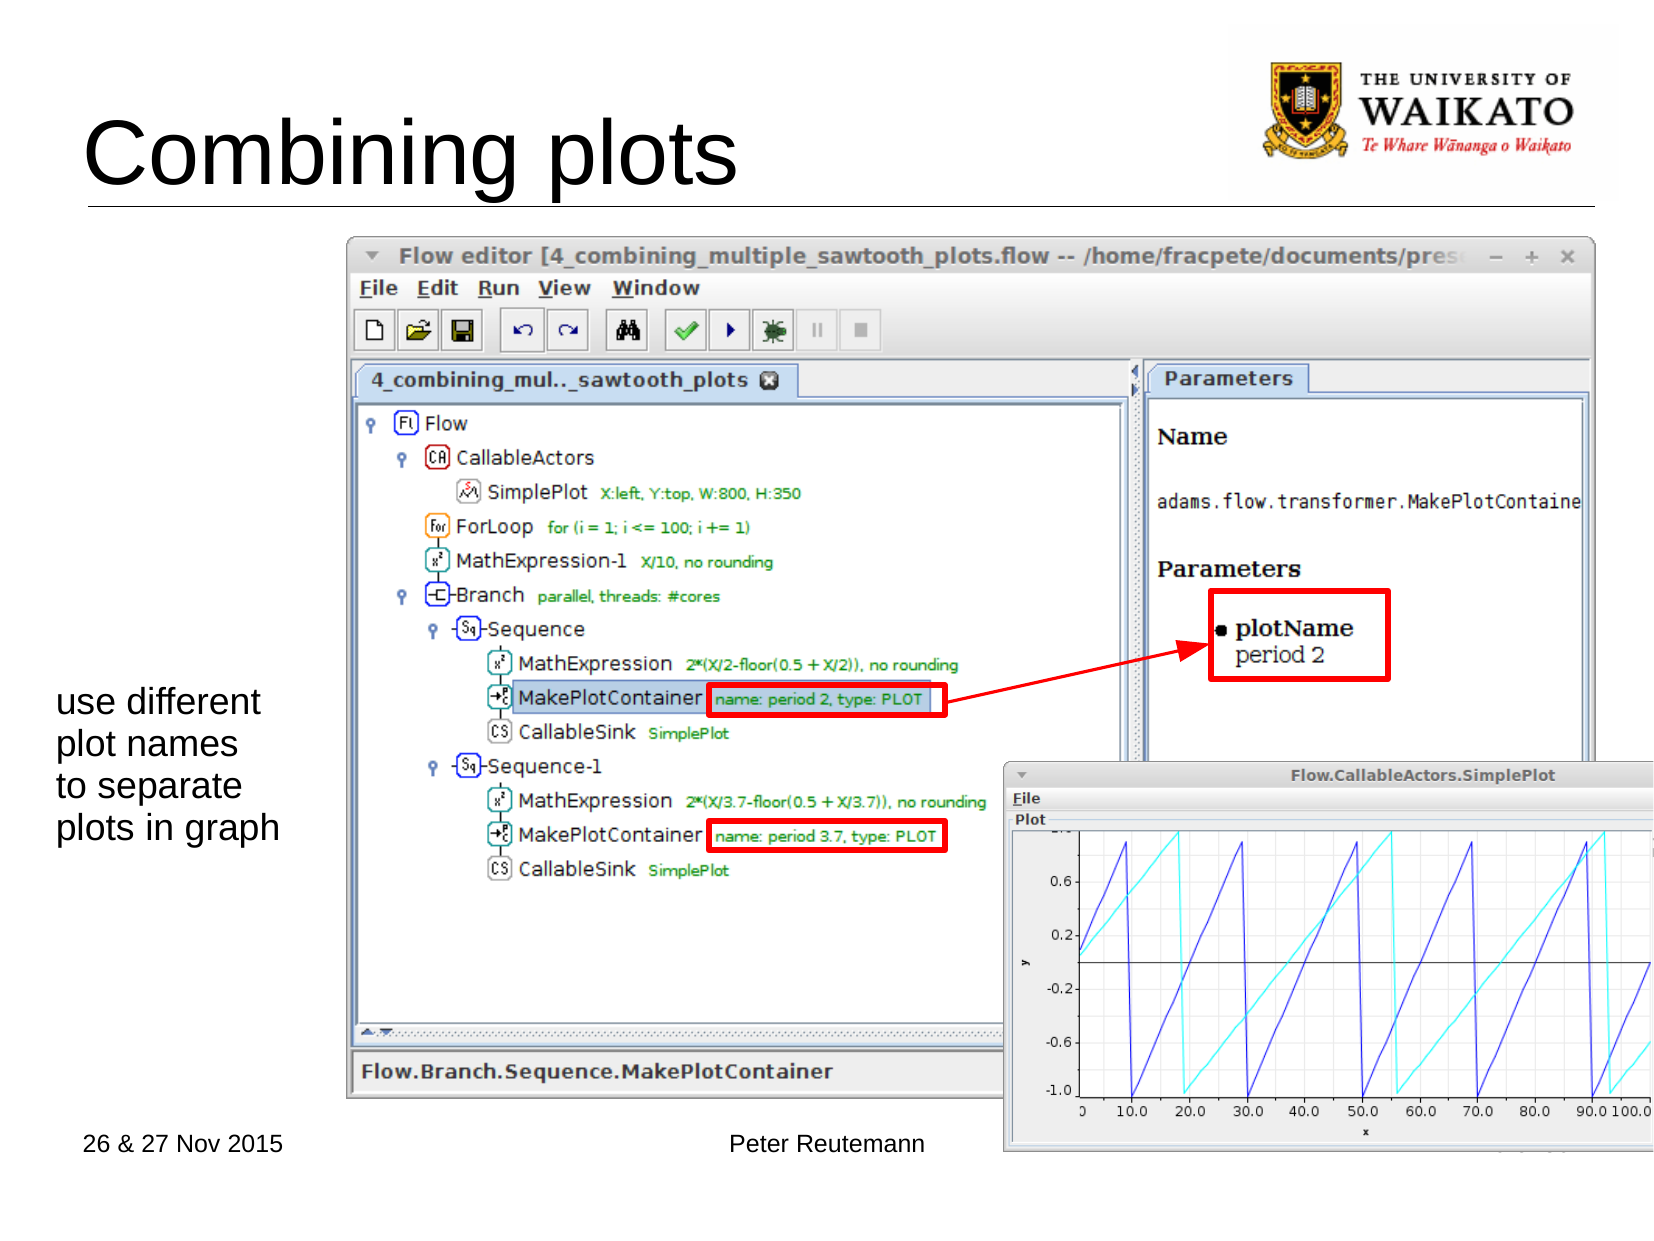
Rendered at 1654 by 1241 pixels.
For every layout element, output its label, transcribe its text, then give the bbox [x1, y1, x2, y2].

picture [1228, 24, 1619, 201]
title Combining plots [82, 49, 1571, 257]
text_box use different plot names to separate plots in graph [41, 673, 296, 857]
picture [346, 236, 1654, 1152]
